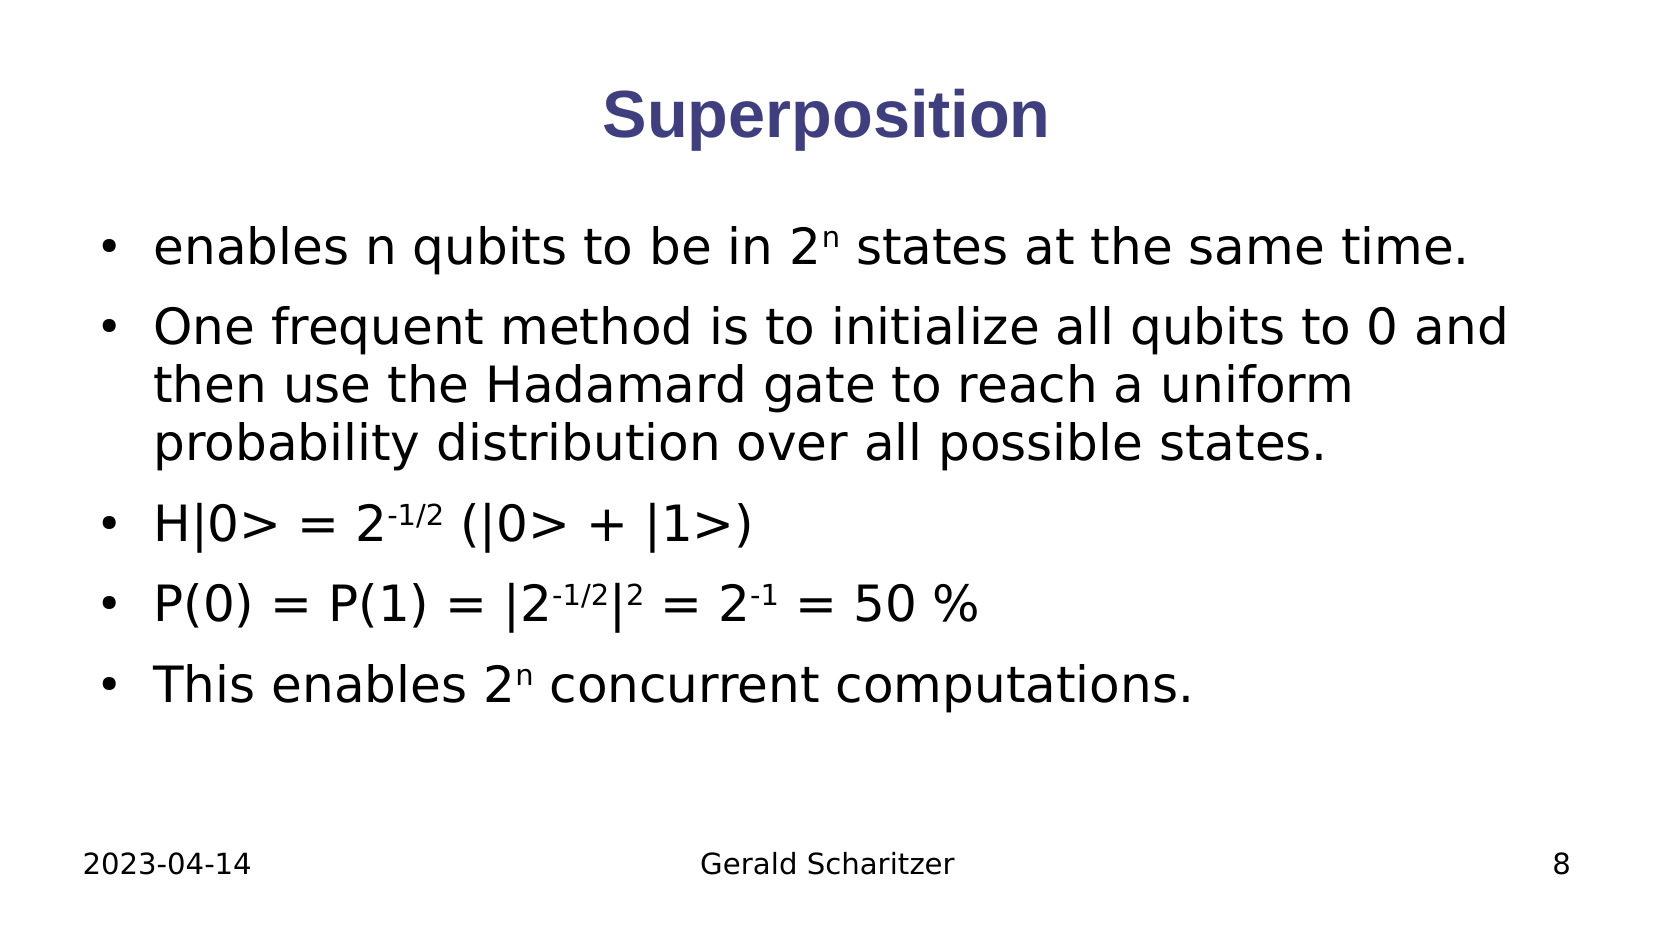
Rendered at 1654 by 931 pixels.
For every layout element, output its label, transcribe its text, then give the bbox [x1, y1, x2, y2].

list enables n qubits to be in 2n states at the same time. One frequent method is to initialize all qubits to 0 and then use the Hadamard gate to reach a uniform probability distribution over all possible states. H|0> = 2-1/2 (|0> + |1>) P(0) = P(1) = |2-1/2|2 = 2-1 = 50 % This enables 2n concurrent computations. [82, 217, 1571, 758]
title Superposition [82, 37, 1571, 193]
